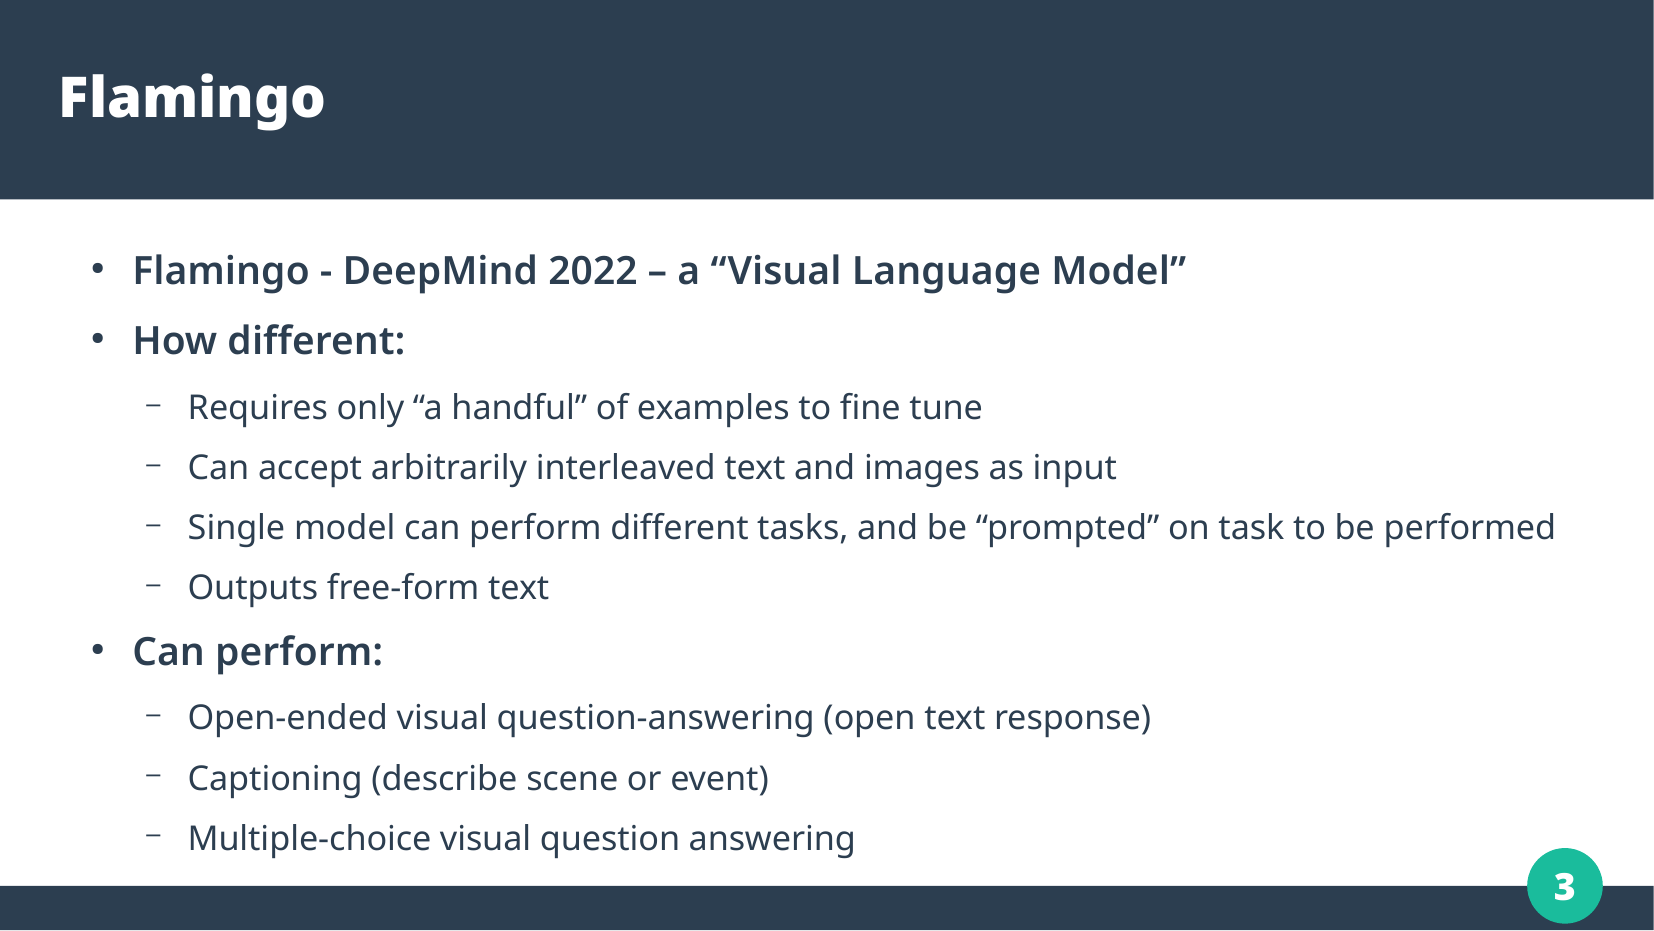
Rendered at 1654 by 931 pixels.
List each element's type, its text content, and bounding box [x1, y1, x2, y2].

list Flamingo - DeepMind 2022 – a “Visual Language Model” How different: Requires only “a handful” of examples to fine tune Can accept arbitrarily interleaved text and images as input Single model can perform different tasks, and be “prompted” on task to be performed Outputs free-form text Can perform: Open-ended visual question-answering (open text response) Captioning (describe scene or event) Multiple-choice visual question answering [77, 242, 1613, 863]
title Flamingo [59, 37, 1595, 155]
